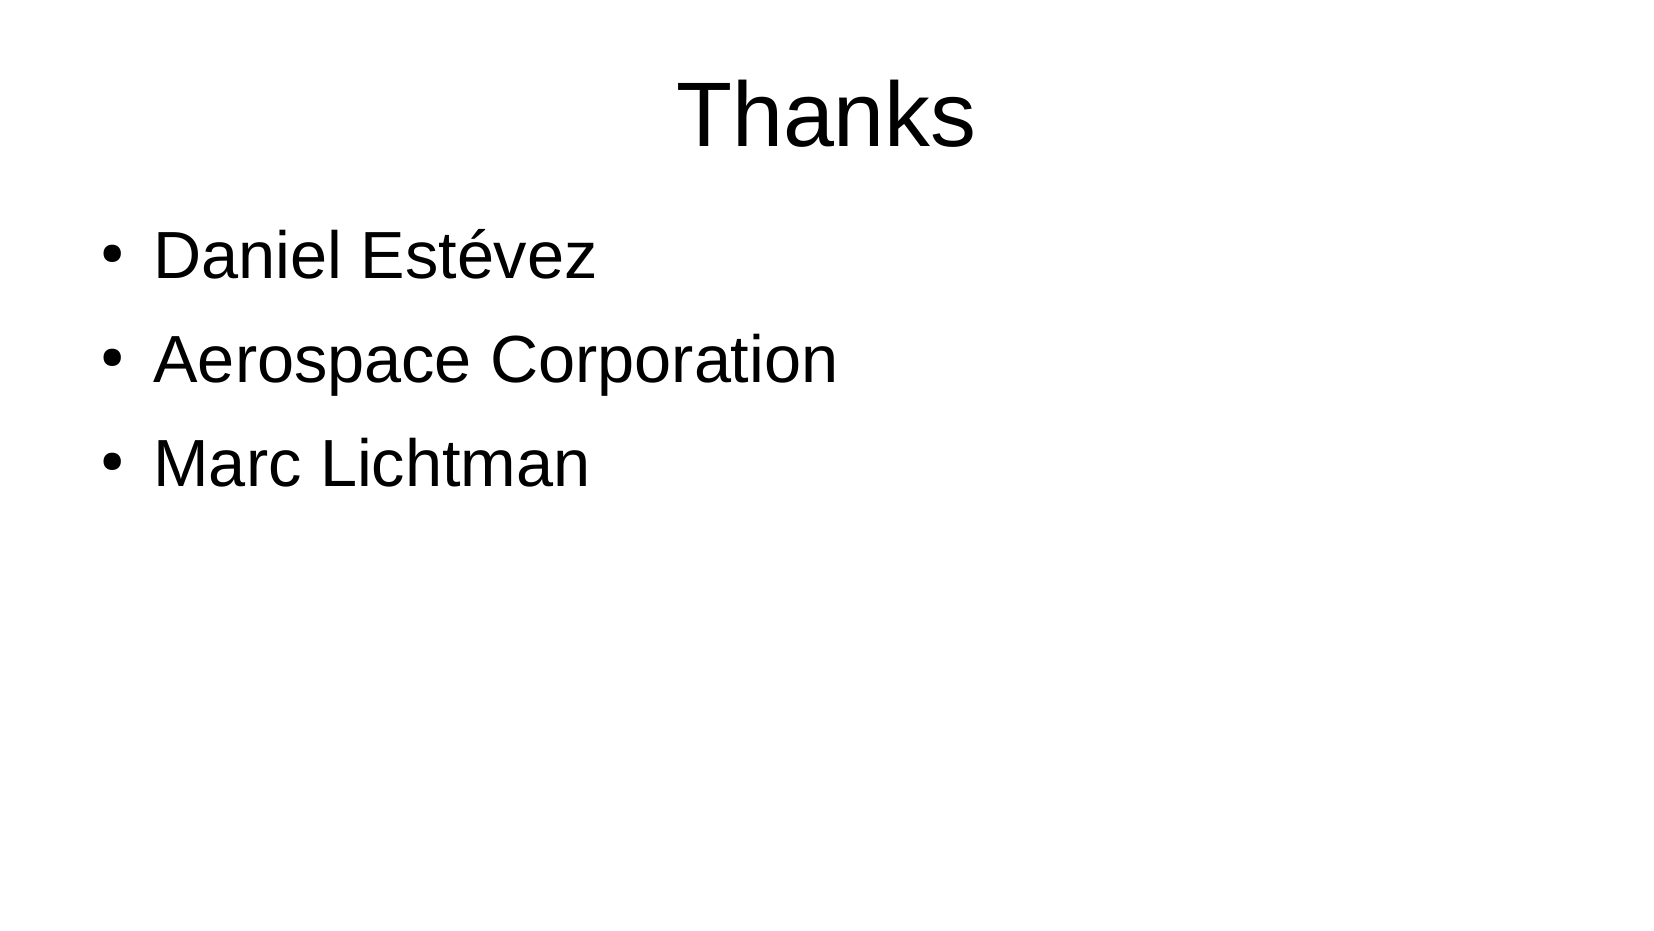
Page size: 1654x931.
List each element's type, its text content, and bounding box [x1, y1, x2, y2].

title Thanks [82, 37, 1571, 193]
list Daniel Estévez Aerospace Corporation Marc Lichtman [82, 217, 1571, 758]
